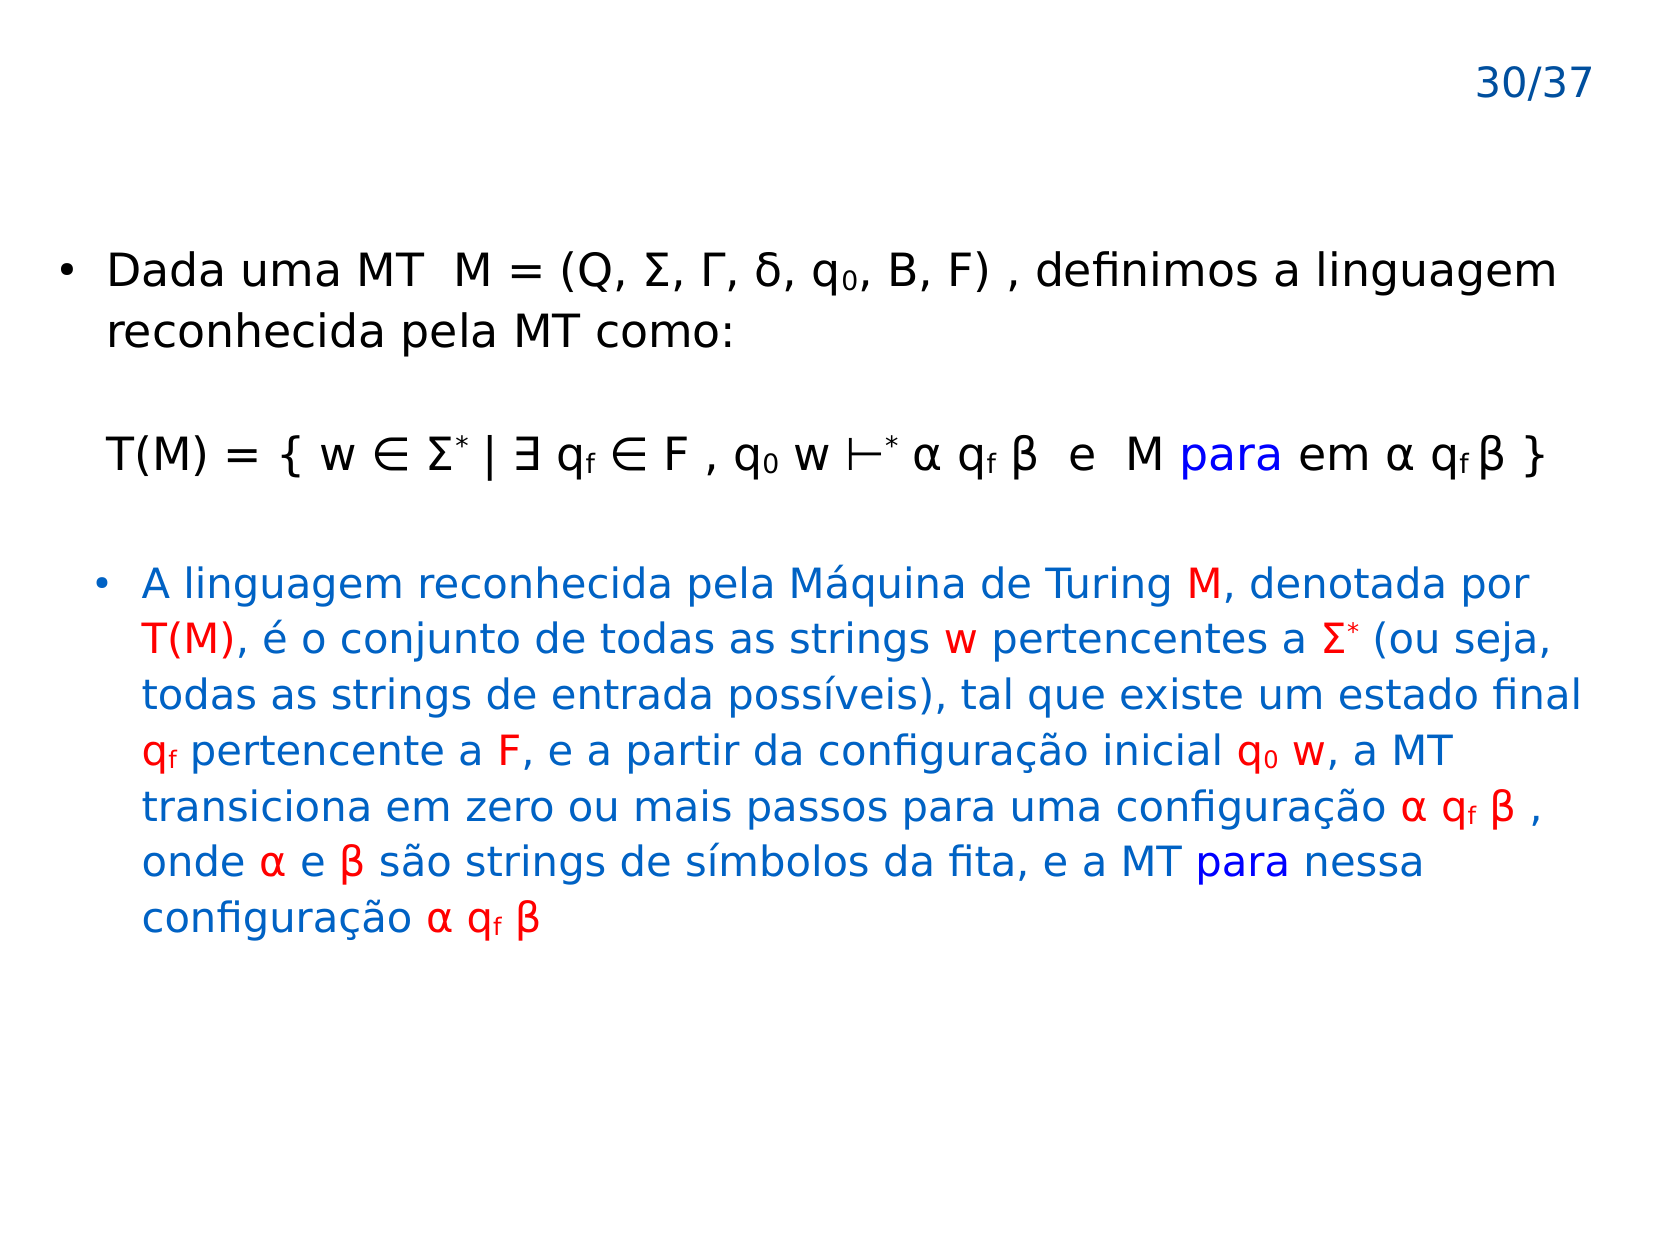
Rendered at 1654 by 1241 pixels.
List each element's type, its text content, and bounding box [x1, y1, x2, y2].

list Dada uma MT M = (Q, Σ, Γ, δ, q0, B, F) , definimos a linguagem reconhecida pela MT como: T(M) = { w ∈ Σ* | ∃ qf ∈ F , q0 w ⊢* α qf β e M para em α qf β } A linguagem reconhecida pela Máquina de Turing M, denotada por T(M), é o conjunto de todas as strings w pertencentes a Σ* (ou seja, todas as strings de entrada possíveis), tal que existe um estado final qf pertencente a F, e a partir da configuração inicial q0 w, a MT transiciona em zero ou mais passos para uma configuração α qf β , onde α e β são strings de símbolos da fita, e a MT para nessa configuração α qf β [59, 236, 1595, 1211]
